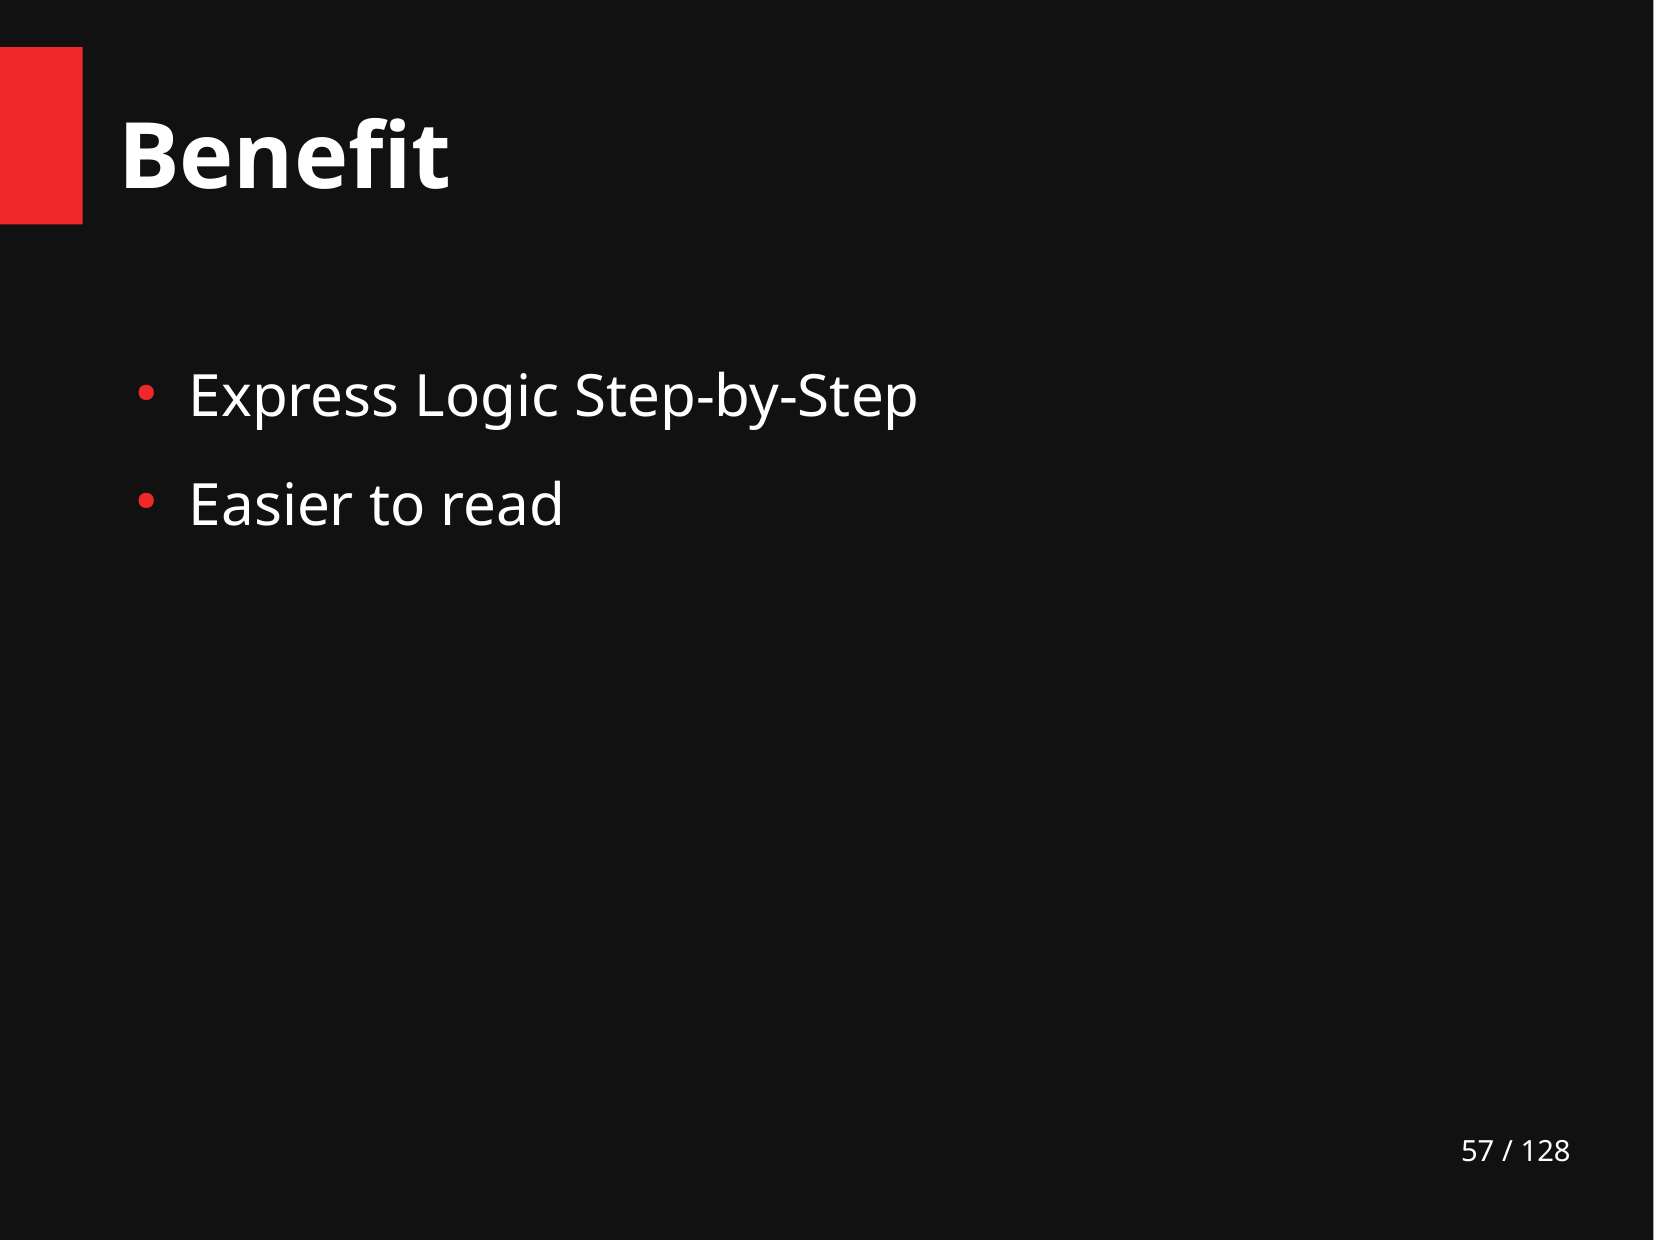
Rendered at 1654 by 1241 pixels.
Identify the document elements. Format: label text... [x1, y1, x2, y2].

list Express Logic Step-by-Step Easier to read [118, 354, 1536, 1074]
title Benefit [118, 49, 1571, 257]
